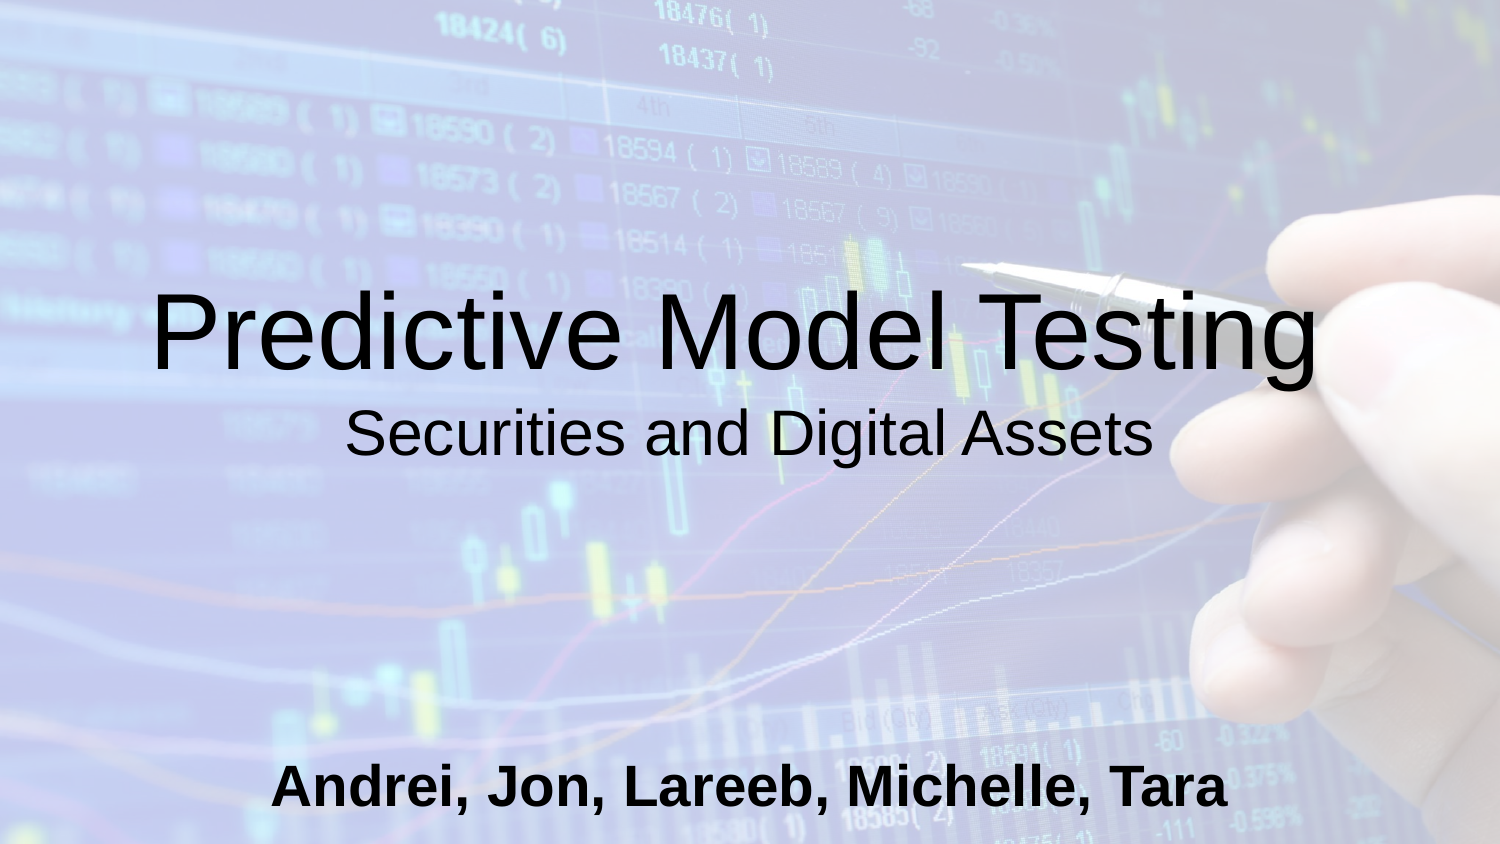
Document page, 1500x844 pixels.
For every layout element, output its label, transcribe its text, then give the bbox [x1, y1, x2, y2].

subtitle Andrei, Jon, Lareeb, Michelle, Tara [51, 732, 1449, 827]
title Predictive Model Testing Securities and Digital Assets [51, 122, 1449, 484]
picture [0, 0, 1500, 844]
